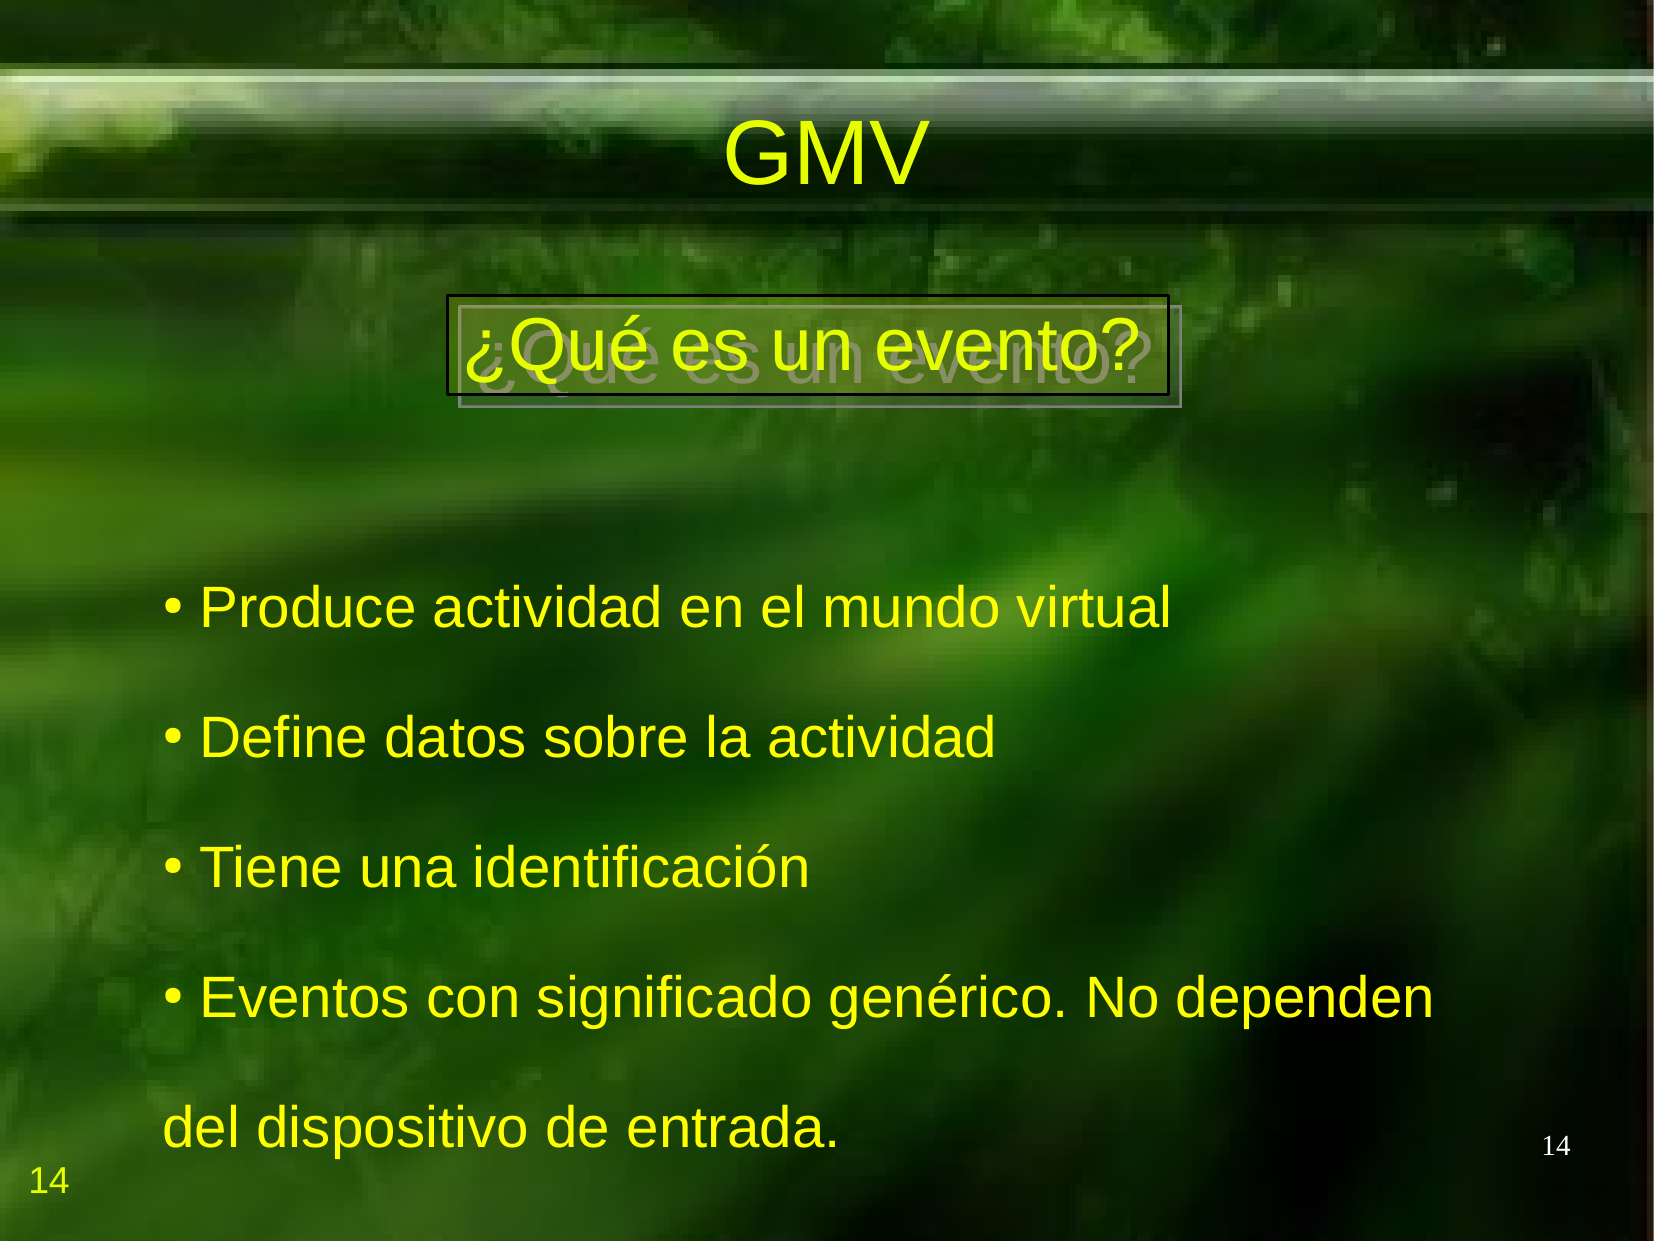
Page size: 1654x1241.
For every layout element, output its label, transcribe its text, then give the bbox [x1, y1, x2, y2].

text_box <número> [13, 1151, 214, 1222]
text_box ¿Qué es un evento? [447, 295, 1169, 395]
text_box Produce actividad en el mundo virtual Define datos sobre la actividad Tiene una identificación Eventos con significado genérico. No dependen del dispositivo de entrada. [147, 501, 1506, 1102]
picture [0, 0, 1654, 1241]
title GMV [82, 56, 1571, 250]
